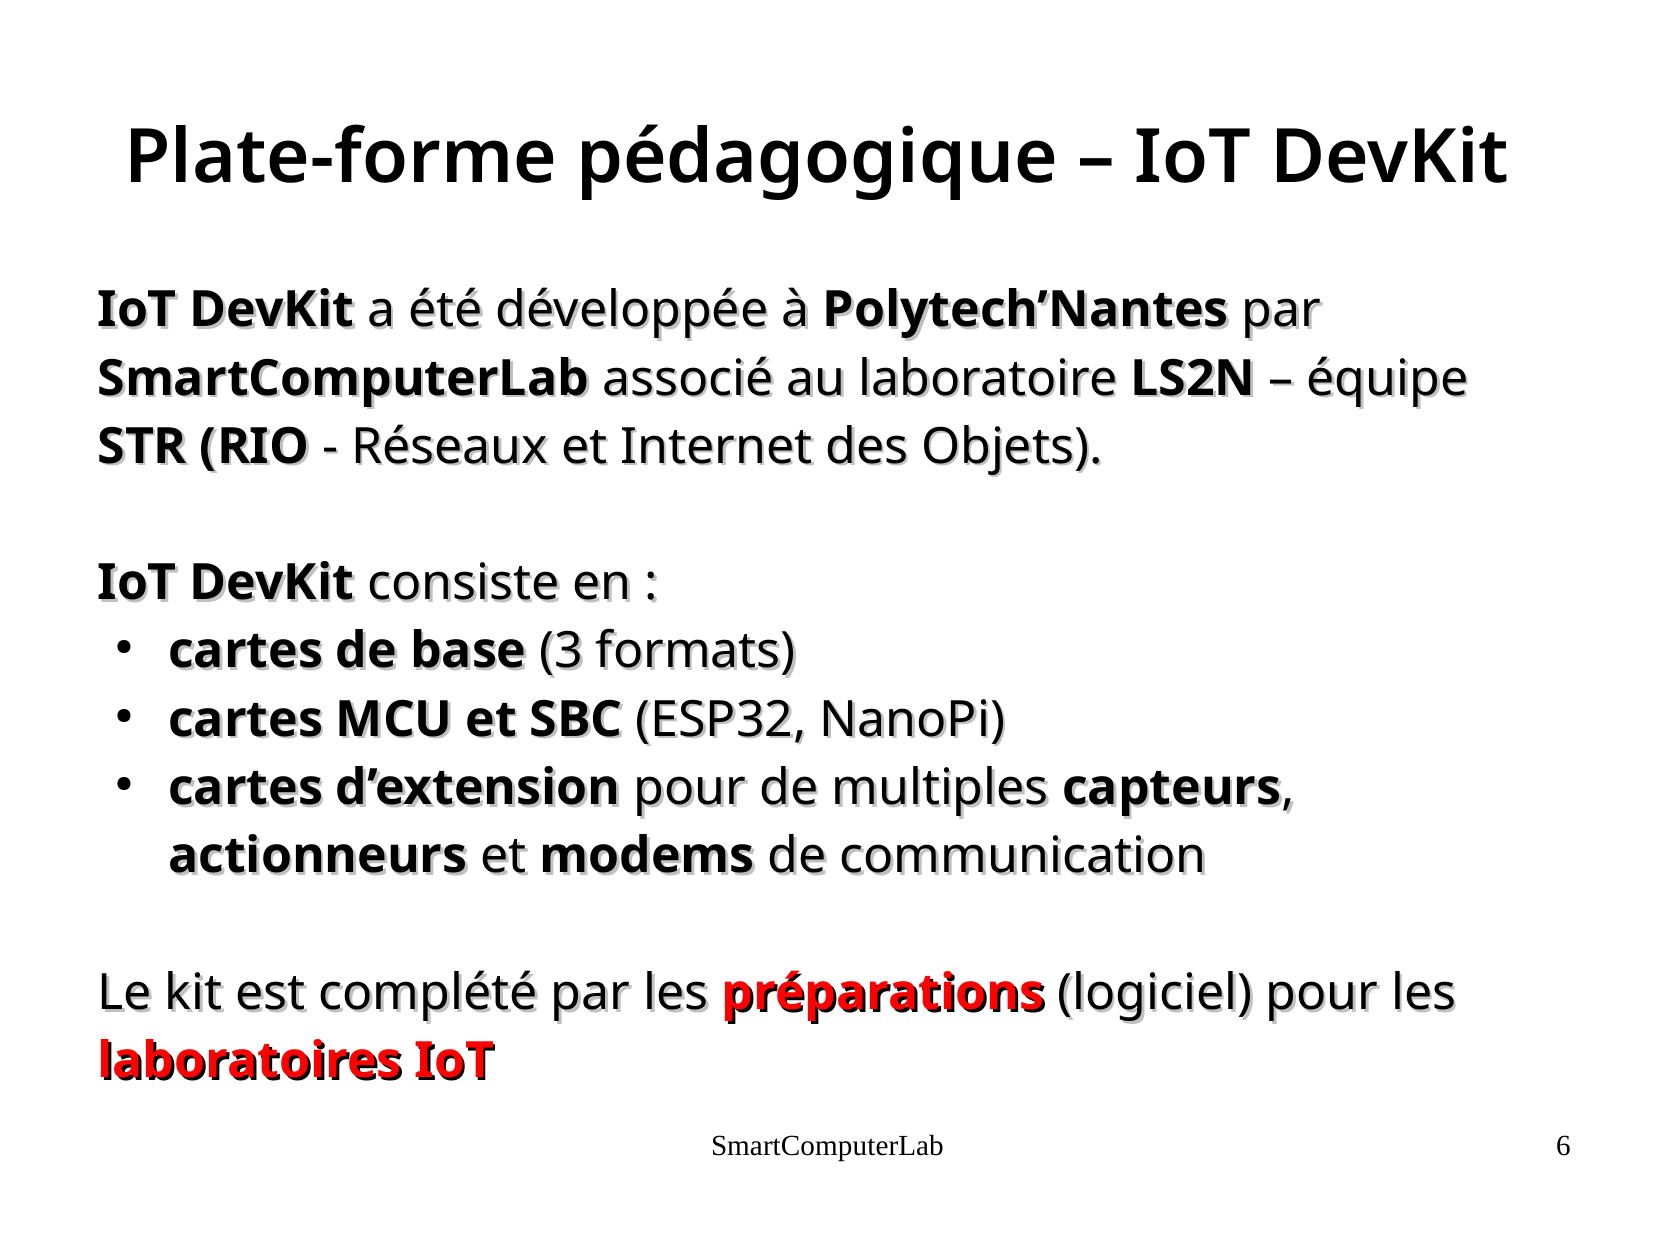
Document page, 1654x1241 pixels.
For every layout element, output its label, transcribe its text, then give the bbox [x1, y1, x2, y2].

subtitle [82, 200, 1571, 855]
title Plate-forme pédagogique – IoT DevKit [82, 49, 1571, 200]
text_box IoT DevKit a été développée à Polytech’Nantes par SmartComputerLab associé au laboratoire LS2N – équipe STR (RIO - Réseaux et Internet des Objets). IoT DevKit consiste en : cartes de base (3 formats) cartes MCU et SBC (ESP32, NanoPi) cartes d’extension pour de multiples capteurs, actionneurs et modems de communication Le kit est complété par les préparations (logiciel) pour les laboratoires IoT [82, 265, 1524, 922]
